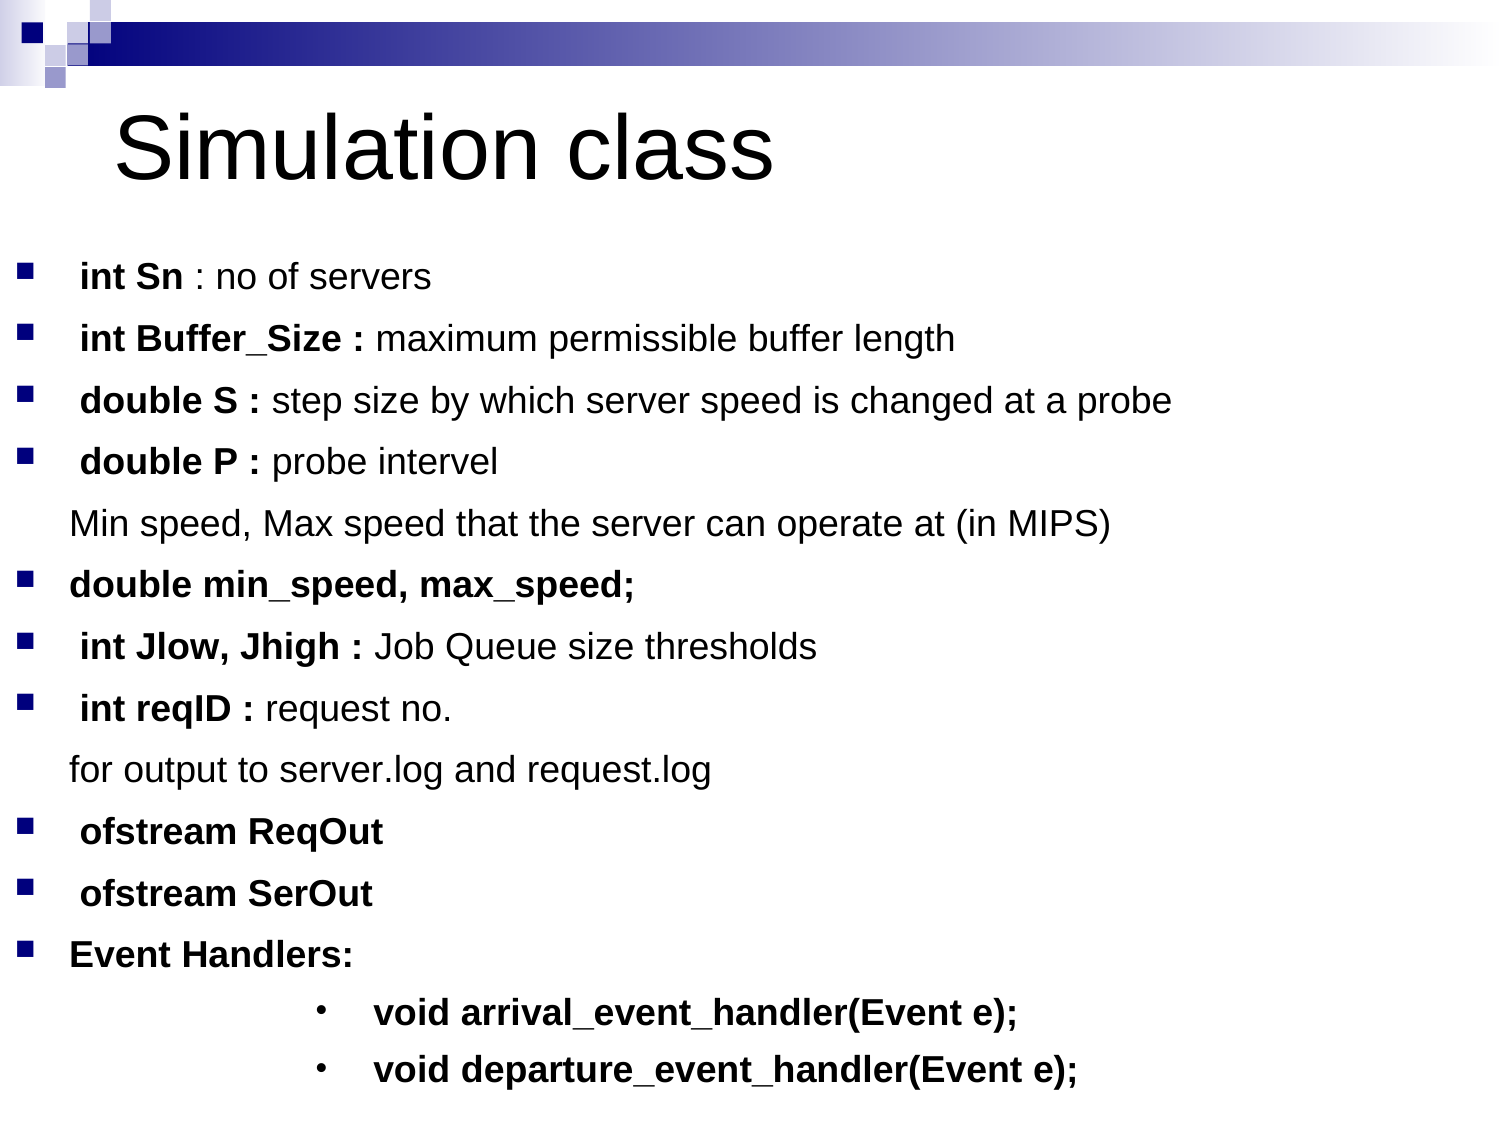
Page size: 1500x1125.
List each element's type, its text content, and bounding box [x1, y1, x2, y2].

list int Sn : no of servers int Buffer_Size : maximum permissible buffer length double S : step size by which server speed is changed at a probe double P : probe intervel Min speed, Max speed that the server can operate at (in MIPS) double min_speed, max_speed; int Jlow, Jhigh : Job Queue size thresholds int reqID : request no. for output to server.log and request.log ofstream ReqOut ofstream SerOut Event Handlers: void arrival_event_handler(Event e); void departure_event_handler(Event e); [0, 121, 1471, 1099]
title Simulation class [98, 29, 1449, 121]
